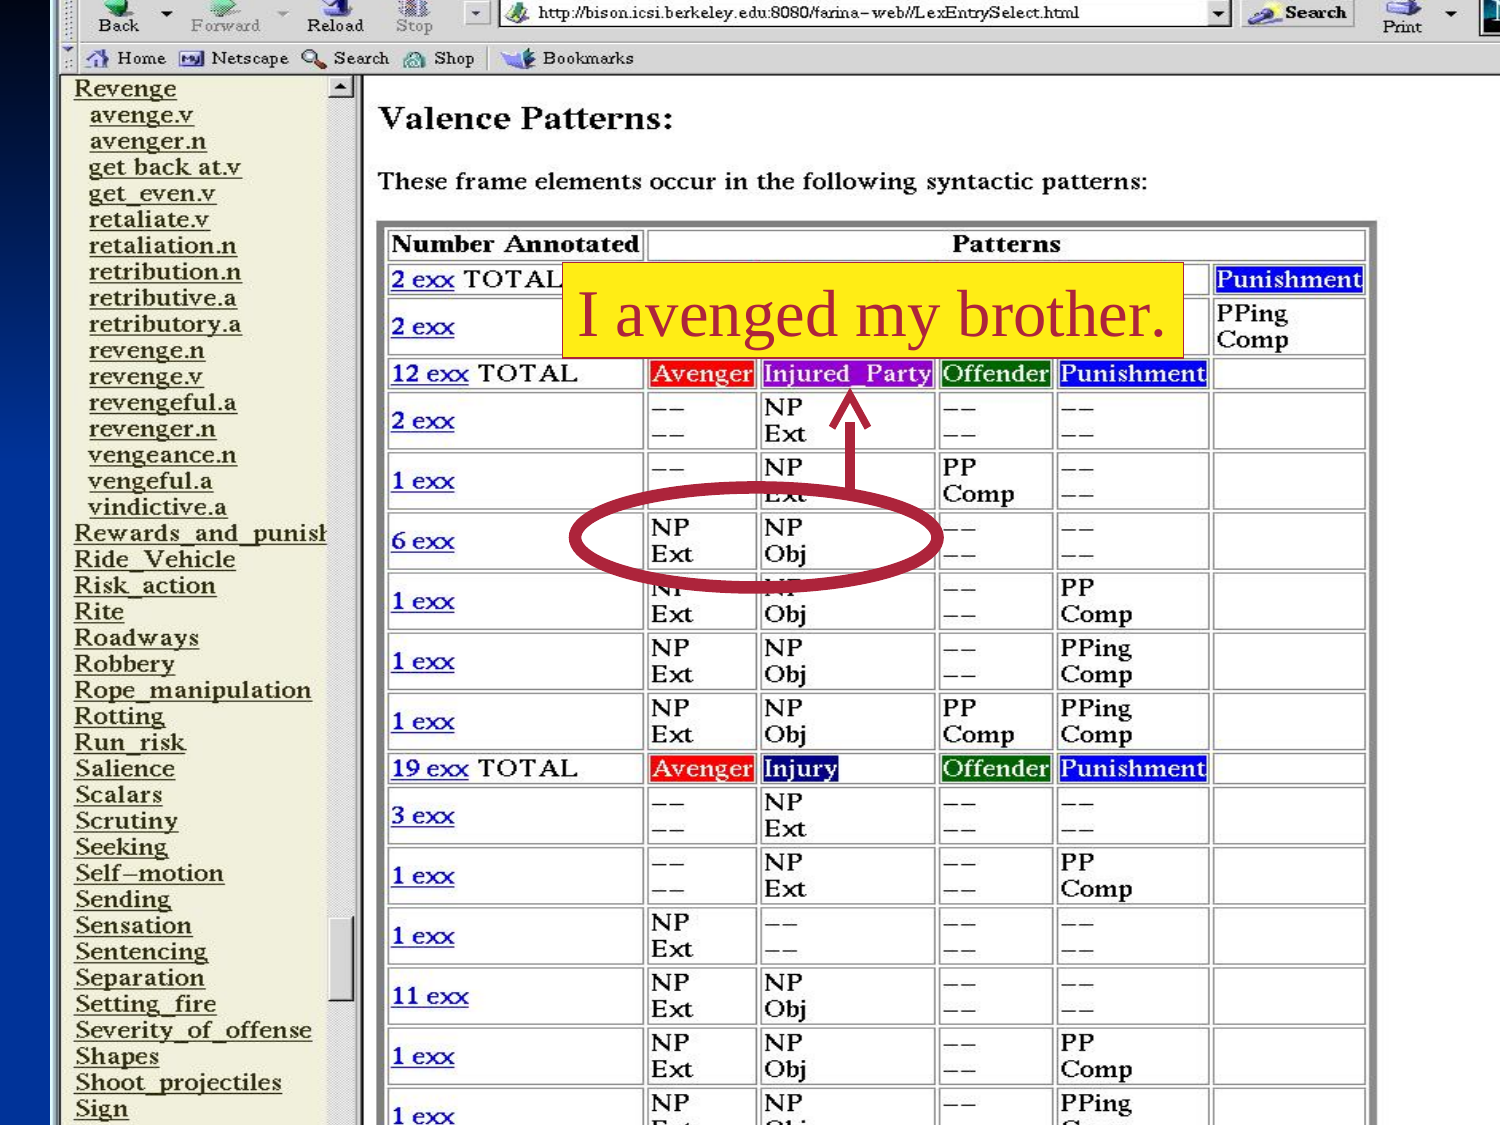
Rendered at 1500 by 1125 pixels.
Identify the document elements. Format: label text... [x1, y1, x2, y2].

picture [50, 0, 1500, 1125]
text_box I avenged my brother. [562, 262, 1184, 358]
